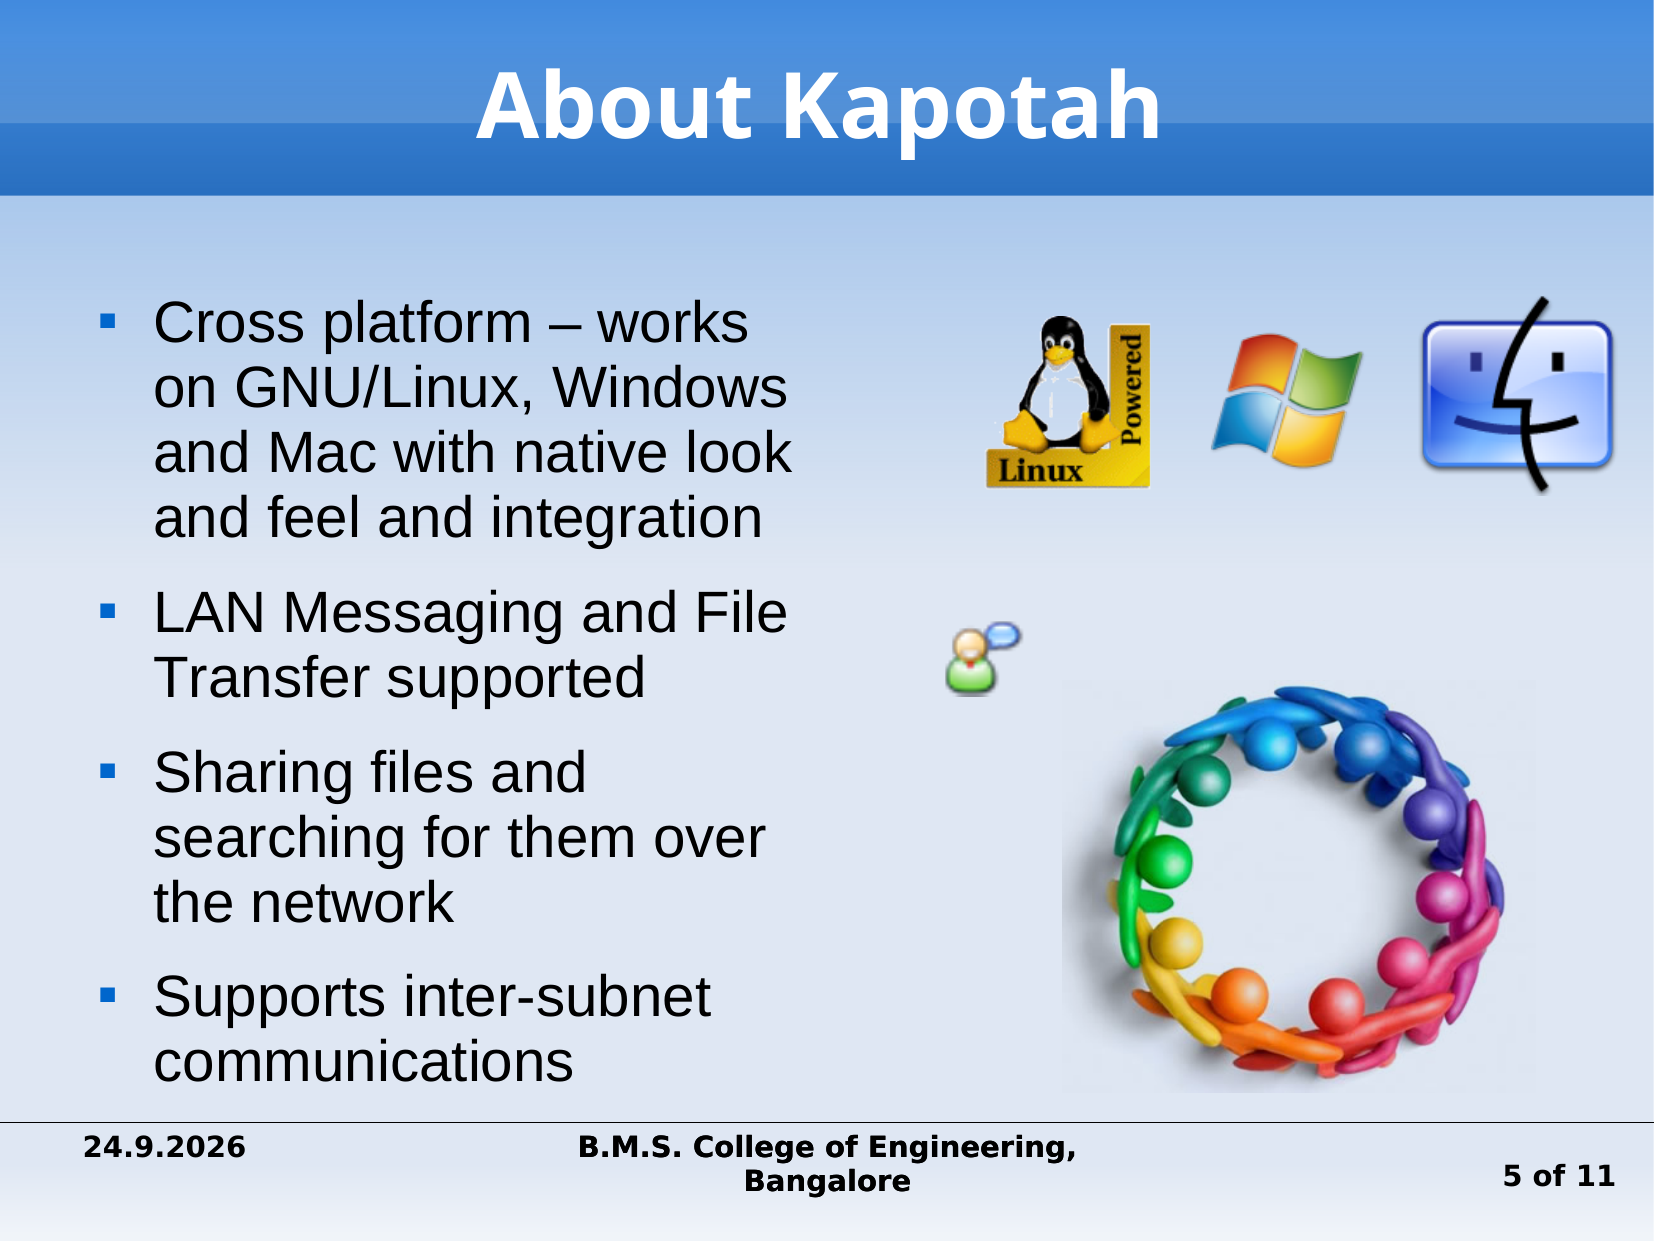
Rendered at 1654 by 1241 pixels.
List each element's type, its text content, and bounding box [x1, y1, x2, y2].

picture [0, 0, 1654, 1122]
title About Kapotah [76, 0, 1565, 208]
list Cross platform – works on GNU/Linux, Windows and Mac with native look and feel and integration LAN Messaging and File Transfer supported Sharing files and searching for them over the network Supports inter-subnet communications [82, 290, 809, 1109]
picture [0, 1123, 1654, 1241]
